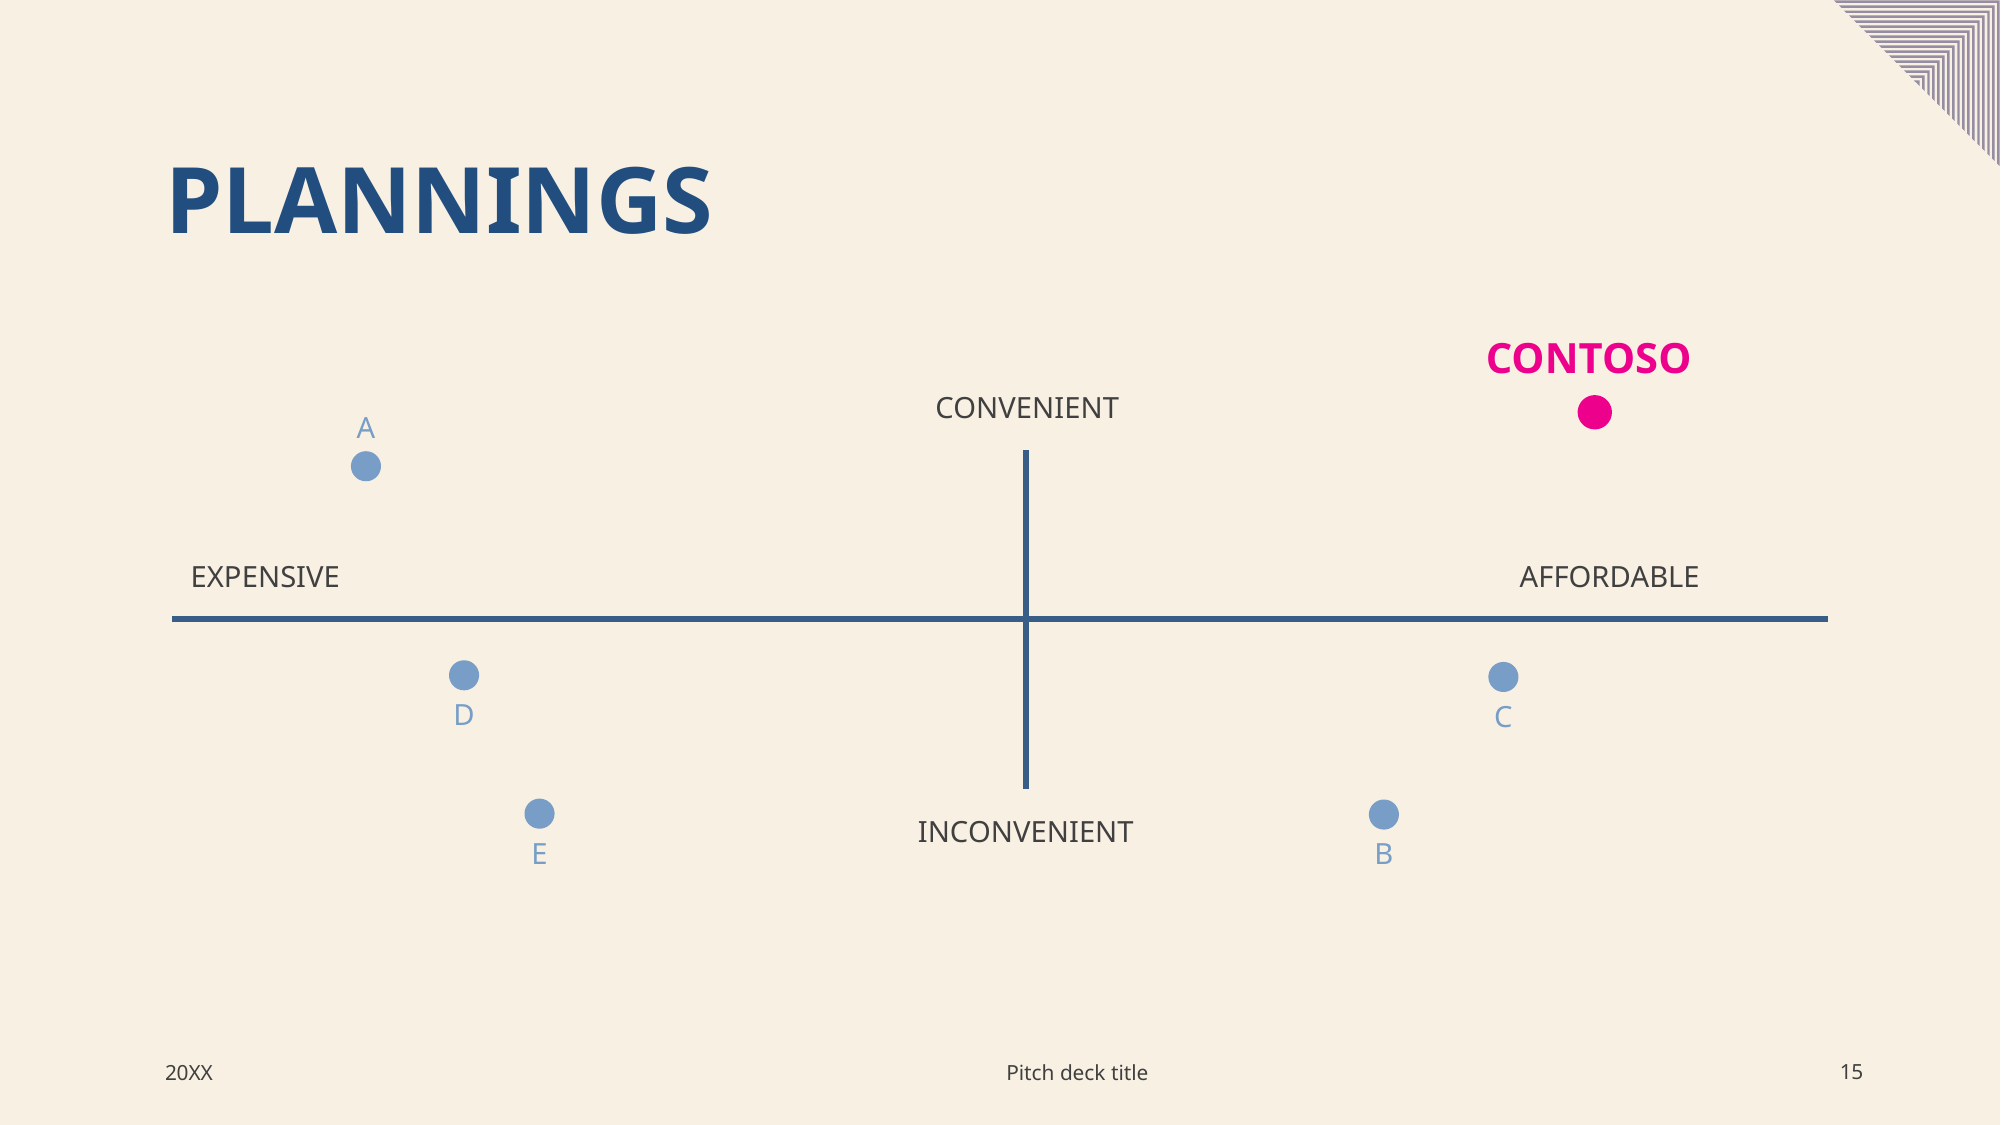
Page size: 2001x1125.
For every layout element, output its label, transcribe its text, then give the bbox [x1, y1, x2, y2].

text_box 20XX [150, 1042, 331, 1103]
list AFFORDABLE [1504, 554, 1830, 616]
text_box [1368, 799, 1399, 830]
text_box [1824, 1042, 1900, 1103]
title PLannings [150, 146, 1876, 365]
list CONVENIENT [864, 386, 1190, 447]
text_box Pitch deck title [889, 1041, 1265, 1102]
list INCONVENIENT [863, 809, 1189, 870]
text_box [1579, 397, 1610, 428]
list EXPENSIVE [175, 554, 501, 616]
text_box D [291, 688, 637, 740]
text_box E [367, 827, 713, 879]
text_box [449, 660, 480, 691]
text_box [1488, 661, 1519, 692]
text_box C [1330, 691, 1676, 742]
text_box [350, 451, 381, 482]
text_box CONTOSO [1470, 329, 1719, 396]
text_box [524, 798, 555, 829]
text_box A [193, 402, 539, 453]
text_box B [1211, 828, 1557, 879]
